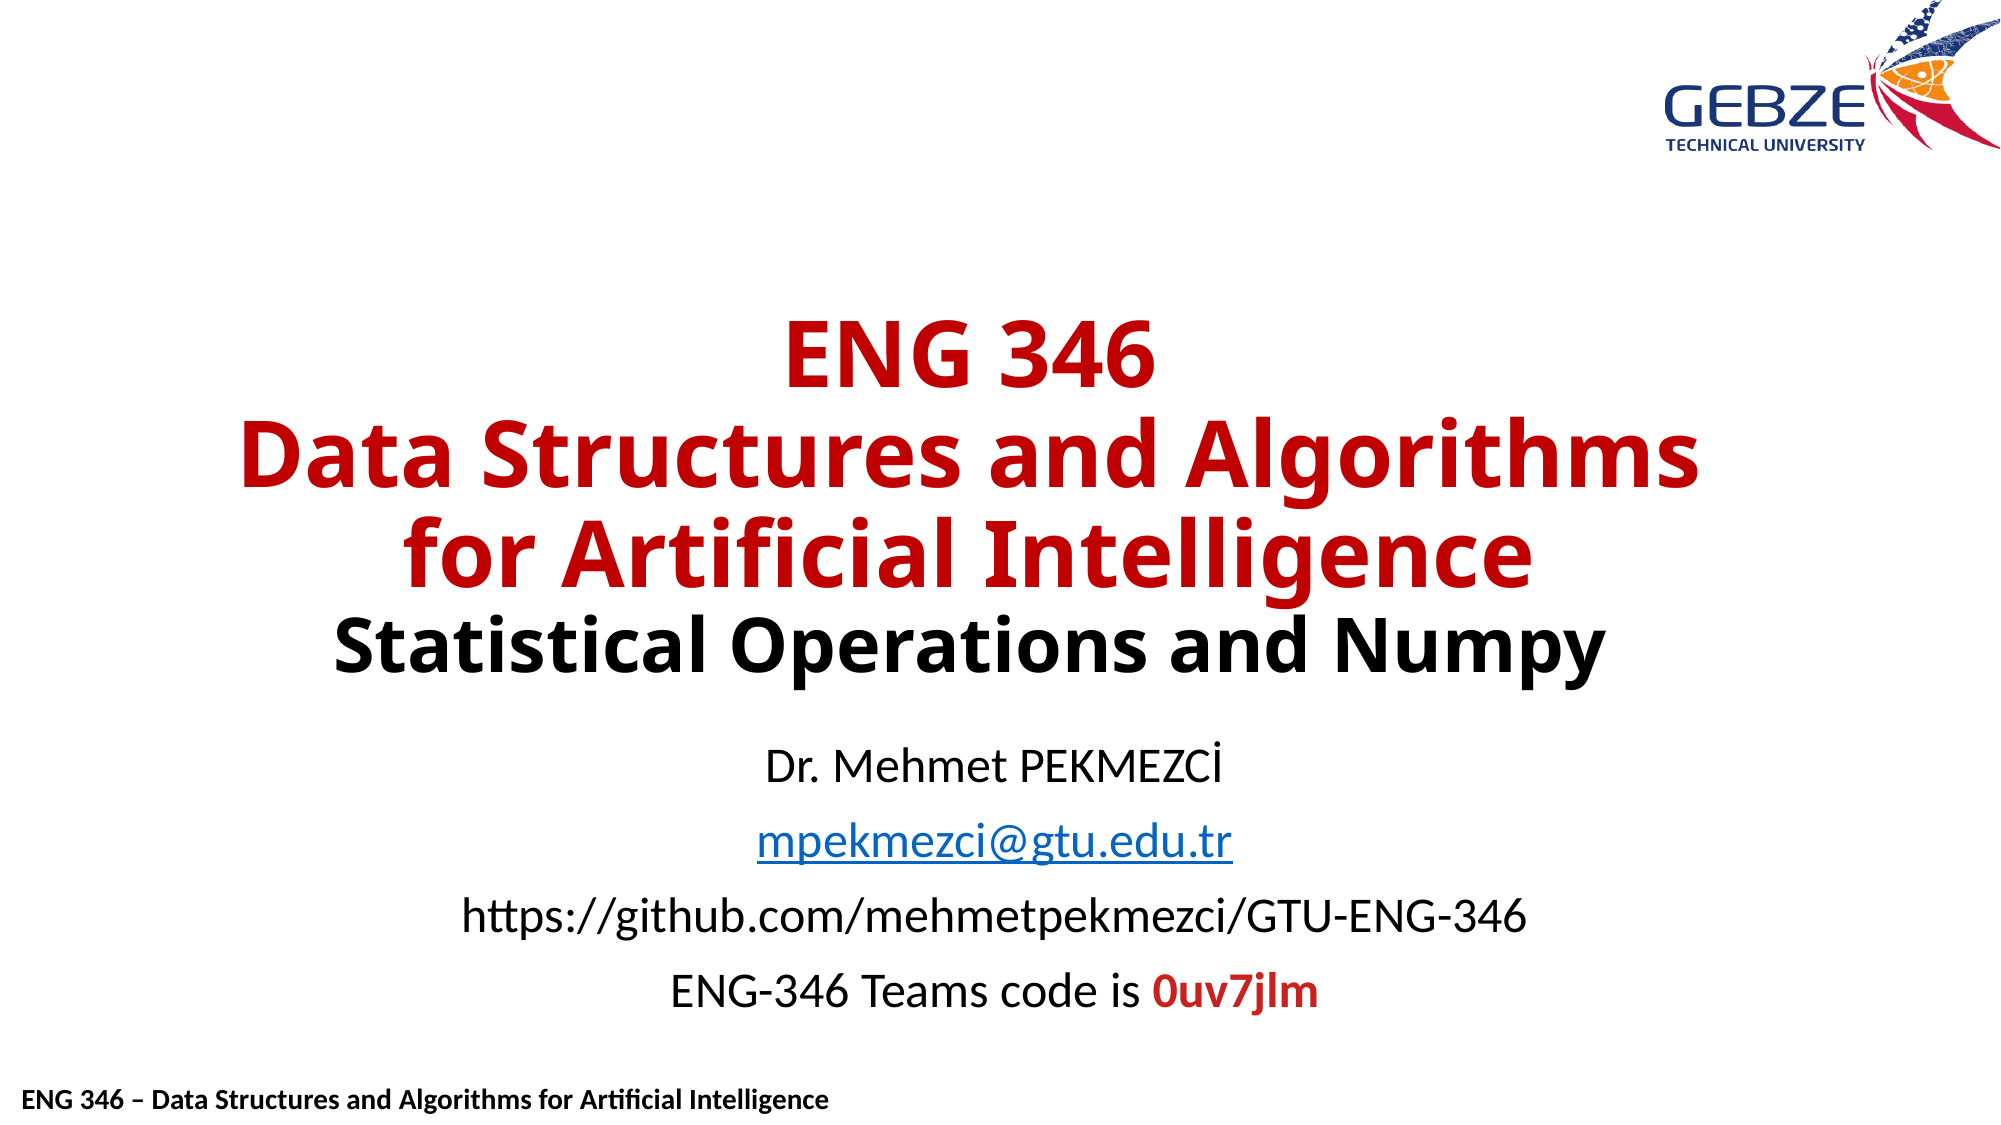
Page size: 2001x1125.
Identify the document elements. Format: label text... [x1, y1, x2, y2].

subtitle Dr. Mehmet PEKMEZCİ mpekmezci@gtu.edu.tr https://github.com/mehmetpekmezci/GTU-ENG-346 ENG-346 Teams code is 0uv7jlm [245, 731, 1745, 897]
picture [1665, 0, 2001, 151]
title ENG 346 Data Structures and Algorithms for Artificial Intelligence Statistical Operations and Numpy [219, 205, 1720, 697]
